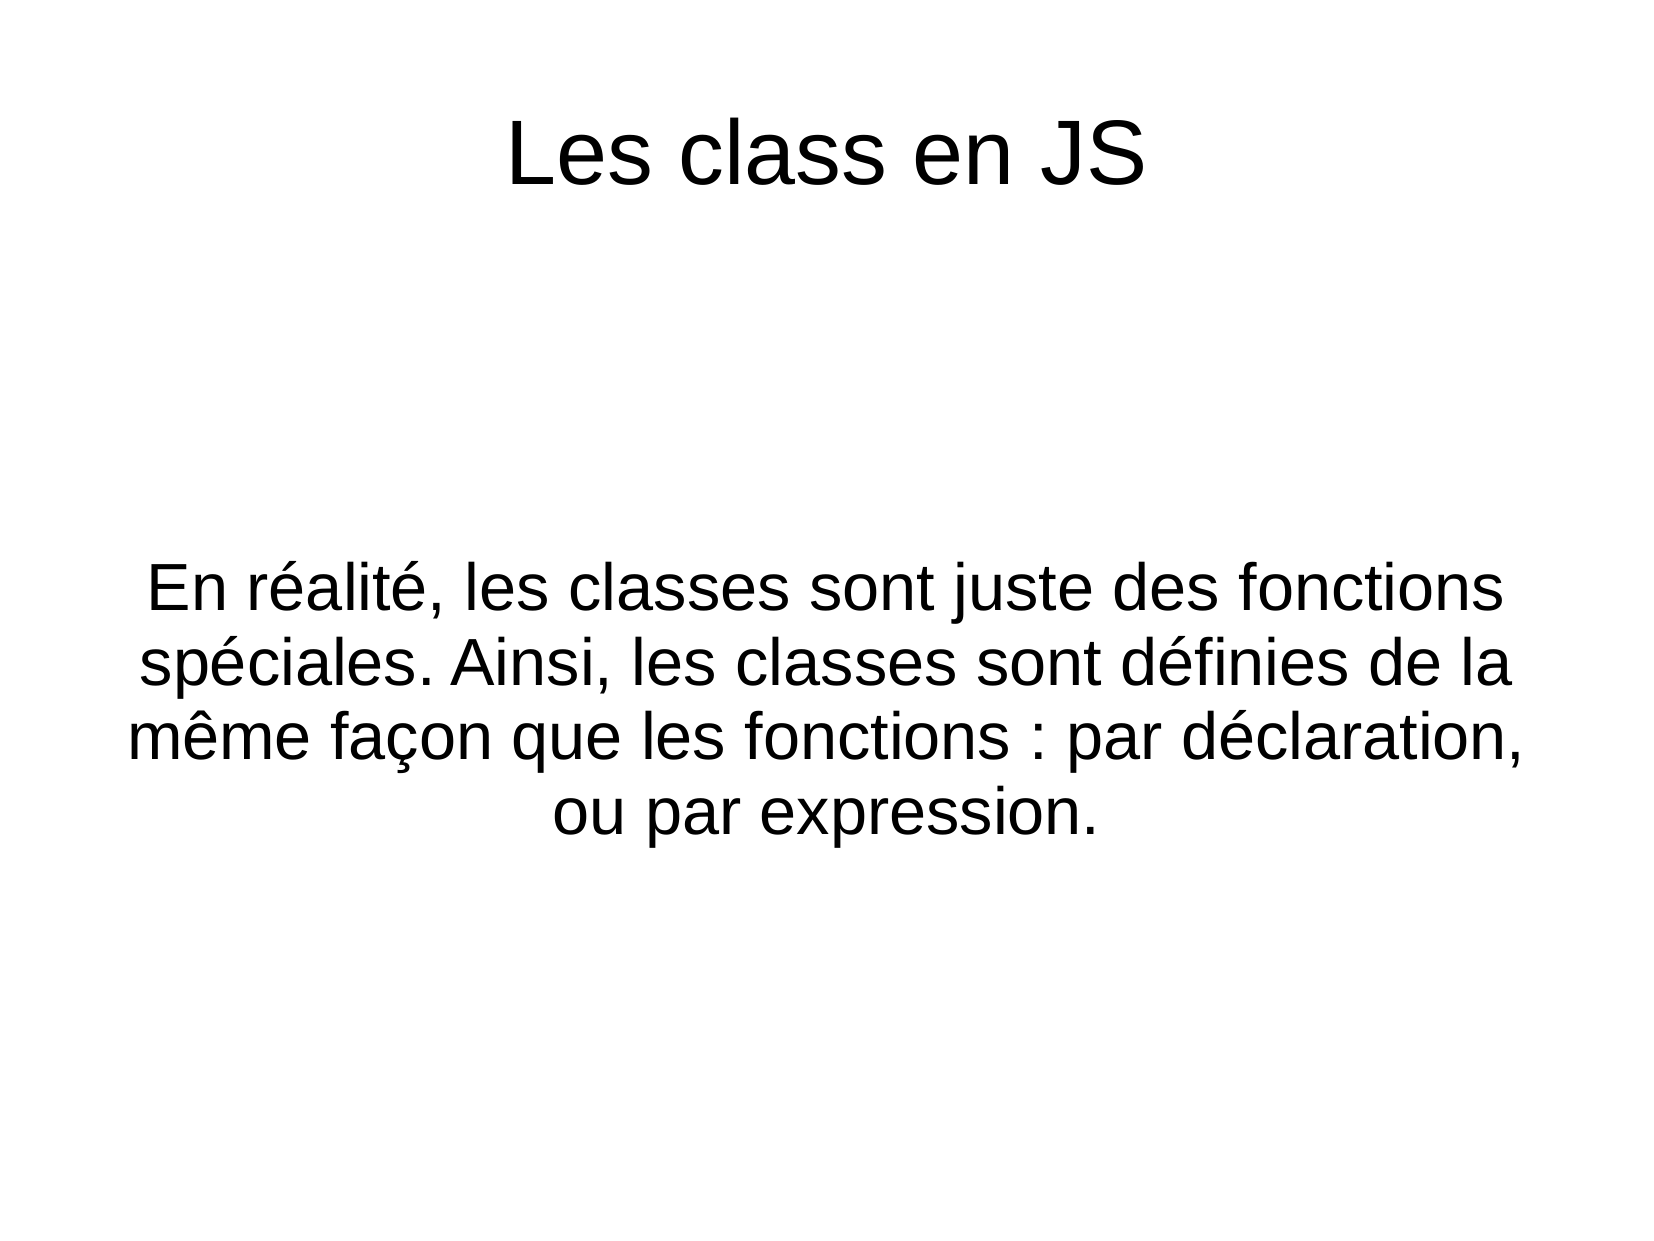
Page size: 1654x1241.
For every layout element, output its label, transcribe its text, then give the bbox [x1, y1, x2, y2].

subtitle En réalité, les classes sont juste des fonctions spéciales. Ainsi, les classes sont définies de la même façon que les fonctions : par déclaration, ou par expression. [82, 290, 1571, 1109]
title Les class en JS [82, 49, 1571, 257]
